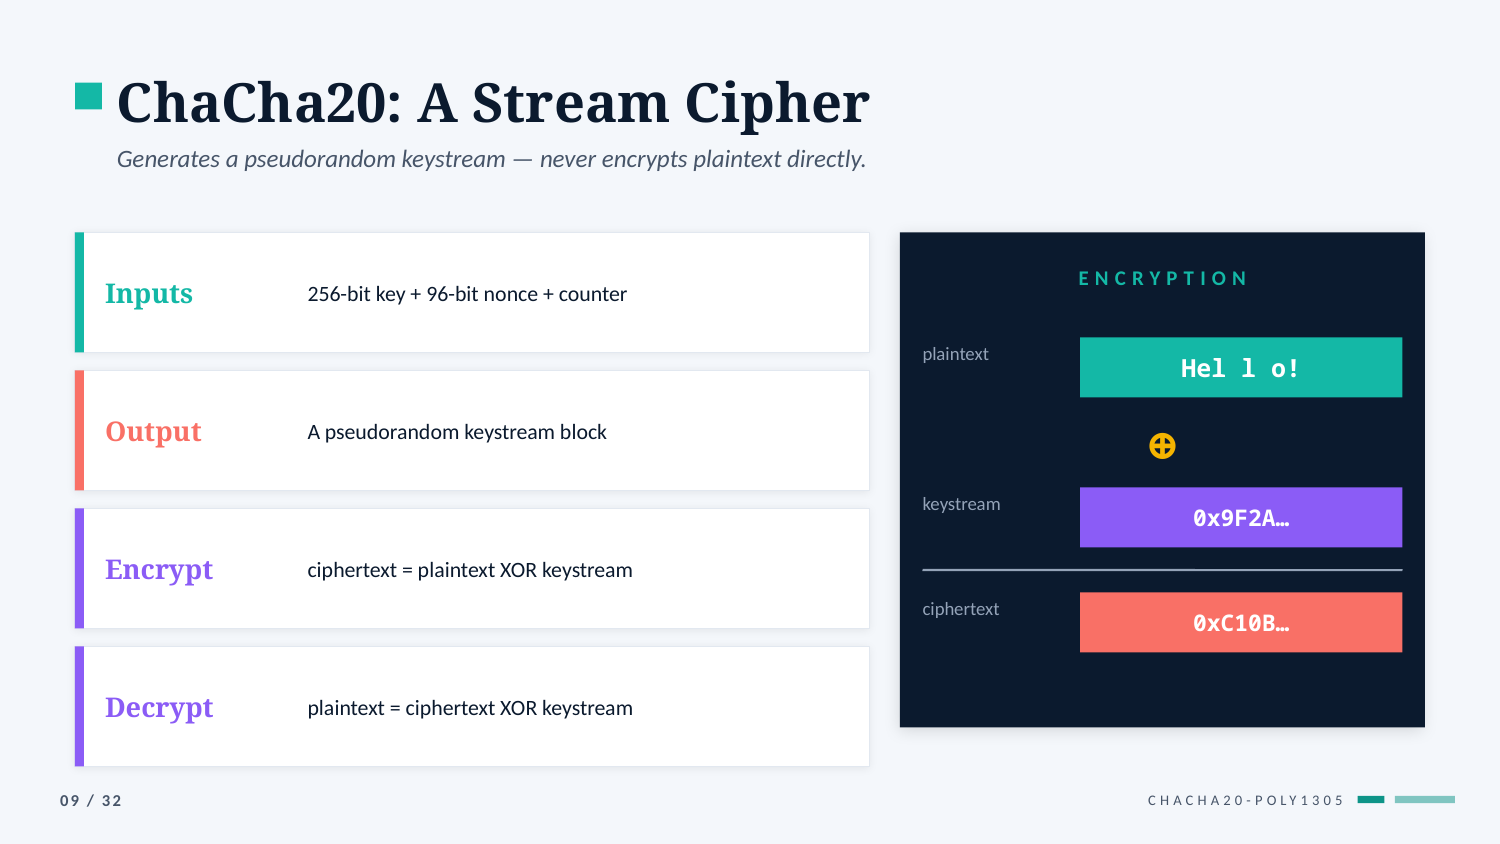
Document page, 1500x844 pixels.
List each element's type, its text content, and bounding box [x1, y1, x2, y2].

text_box plaintext = ciphertext XOR keystream [307, 661, 848, 752]
text_box 09 / 32 [59, 780, 210, 819]
text_box ciphertext [922, 584, 1073, 630]
text_box 0xC10B… [1080, 592, 1403, 653]
text_box Hel l o! [1080, 337, 1403, 398]
text_box [75, 82, 102, 110]
text_box [74, 370, 870, 491]
text_box ⊕ [899, 412, 1425, 473]
text_box CHACHA20-POLY1305 [1050, 780, 1343, 819]
text_box [899, 473, 1425, 728]
text_box ciphertext = plaintext XOR keystream [307, 523, 848, 614]
text_box [74, 646, 870, 767]
text_box ENCRYPTION [899, 254, 1425, 300]
text_box [899, 232, 1425, 254]
text_box [899, 300, 1425, 412]
text_box [74, 232, 870, 353]
text_box 0x9F2A… [1080, 487, 1403, 548]
text_box [1357, 795, 1385, 804]
text_box ChaCha20: A Stream Cipher [116, 60, 1422, 142]
text_box Inputs [104, 247, 300, 338]
text_box Decrypt [104, 661, 300, 752]
text_box keystream [922, 479, 1073, 525]
text_box 256-bit key + 96-bit nonce + counter [307, 247, 848, 338]
text_box [1394, 795, 1455, 804]
text_box Generates a pseudorandom keystream — never encrypts plaintext directly. [116, 142, 1422, 188]
text_box plaintext [922, 329, 1073, 375]
text_box [74, 508, 870, 629]
text_box Encrypt [104, 523, 300, 614]
text_box Output [104, 385, 300, 476]
text_box A pseudorandom keystream block [307, 385, 848, 476]
